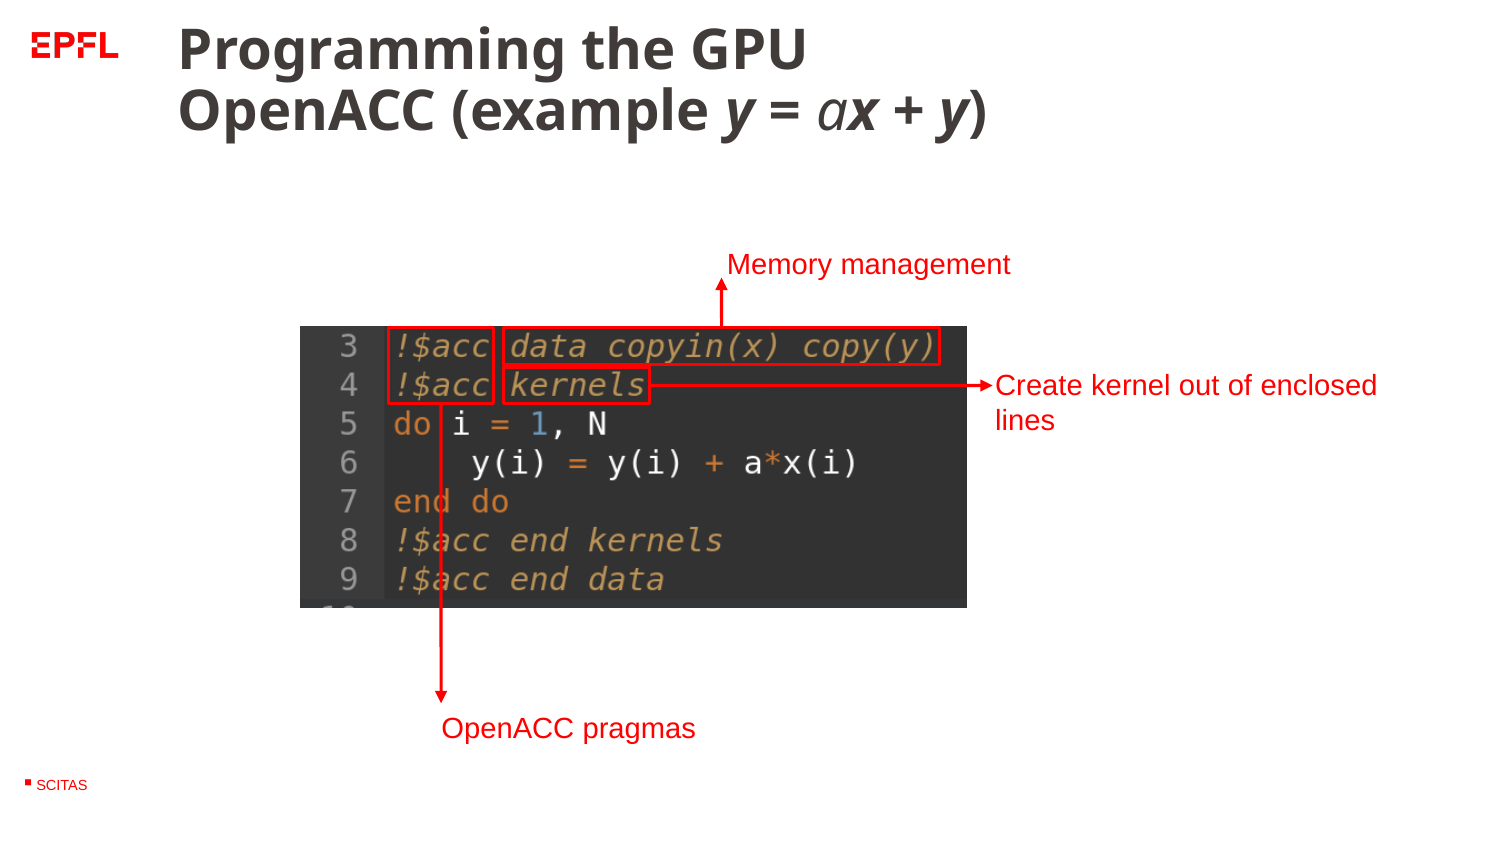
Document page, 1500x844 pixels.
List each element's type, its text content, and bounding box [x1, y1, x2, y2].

picture [505, 369, 648, 402]
title Programming the GPU OpenACC (example y = ax + y) [148, 21, 1416, 198]
picture [443, 326, 967, 609]
picture [21, 21, 129, 69]
text_box OpenACC pragmas [426, 693, 993, 759]
picture [300, 326, 439, 609]
text_box Memory management [711, 230, 1279, 296]
picture [390, 329, 492, 402]
picture [505, 329, 938, 363]
picture [651, 326, 967, 383]
text_box Create kernel out of enclosed lines [980, 351, 1500, 452]
list [148, 198, 1416, 844]
